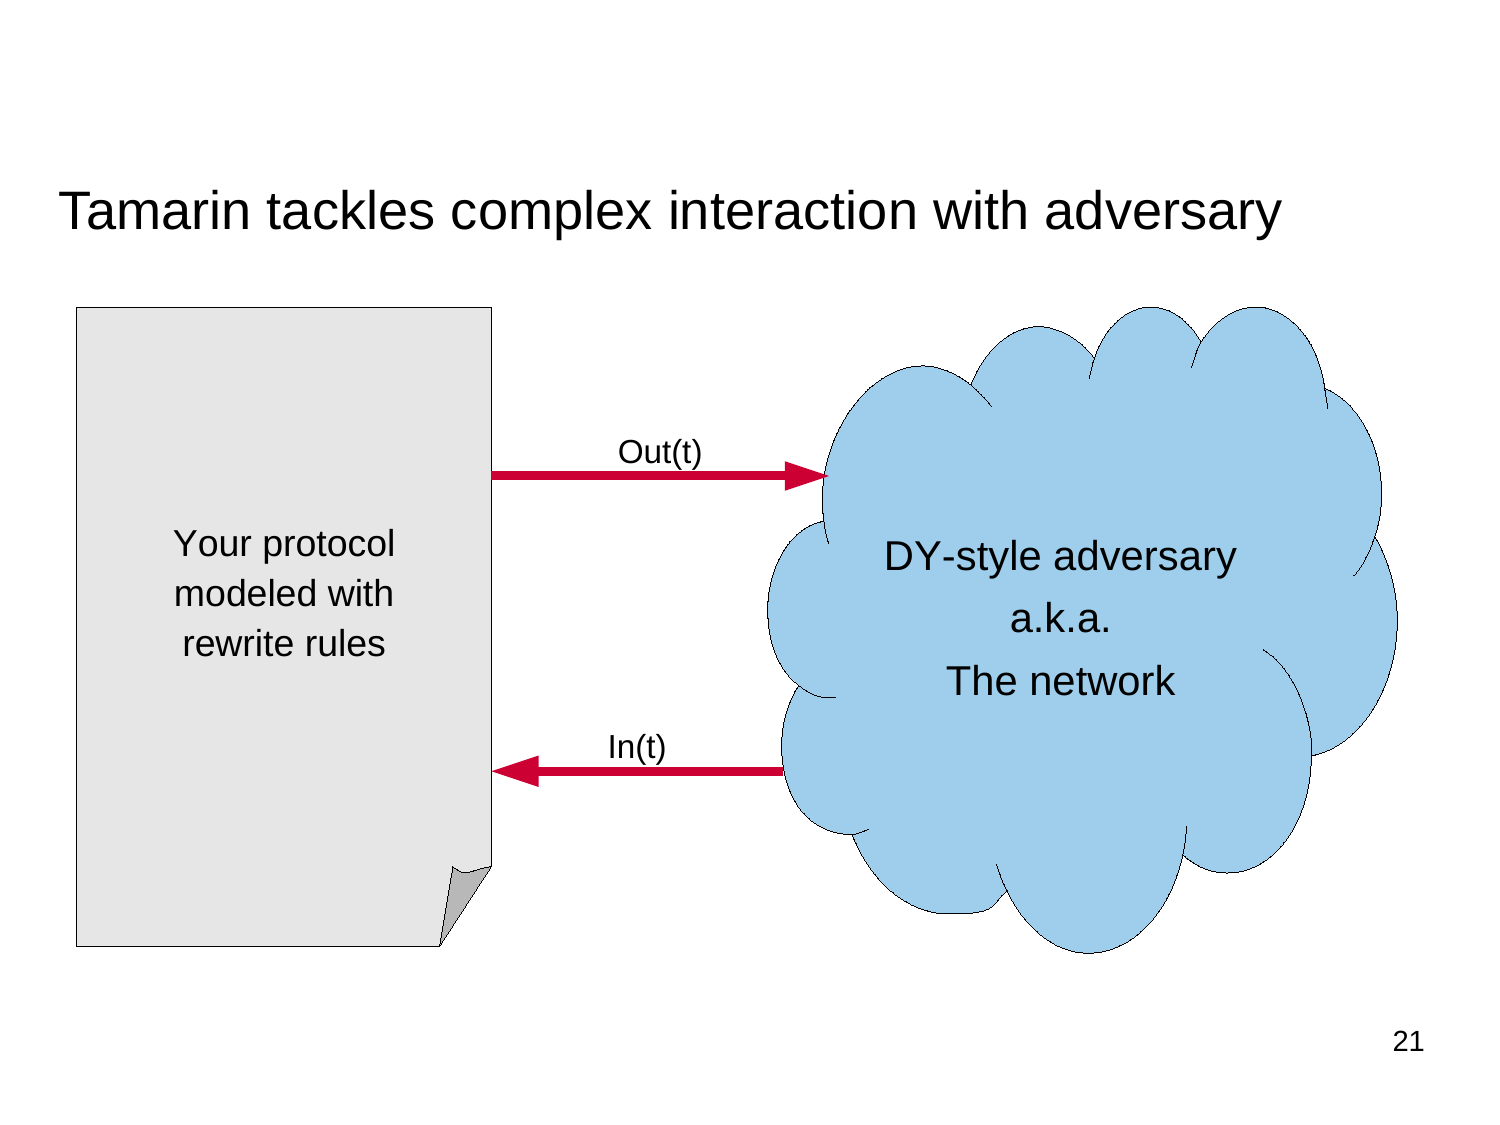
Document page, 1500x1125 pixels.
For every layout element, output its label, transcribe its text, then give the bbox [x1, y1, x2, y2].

text_box Your protocol modeled with rewrite rules [76, 307, 492, 947]
title Tamarin tackles complex interaction with adversary [59, 133, 1447, 289]
text_box DY-style adversary a.k.a. The network [767, 307, 1398, 954]
